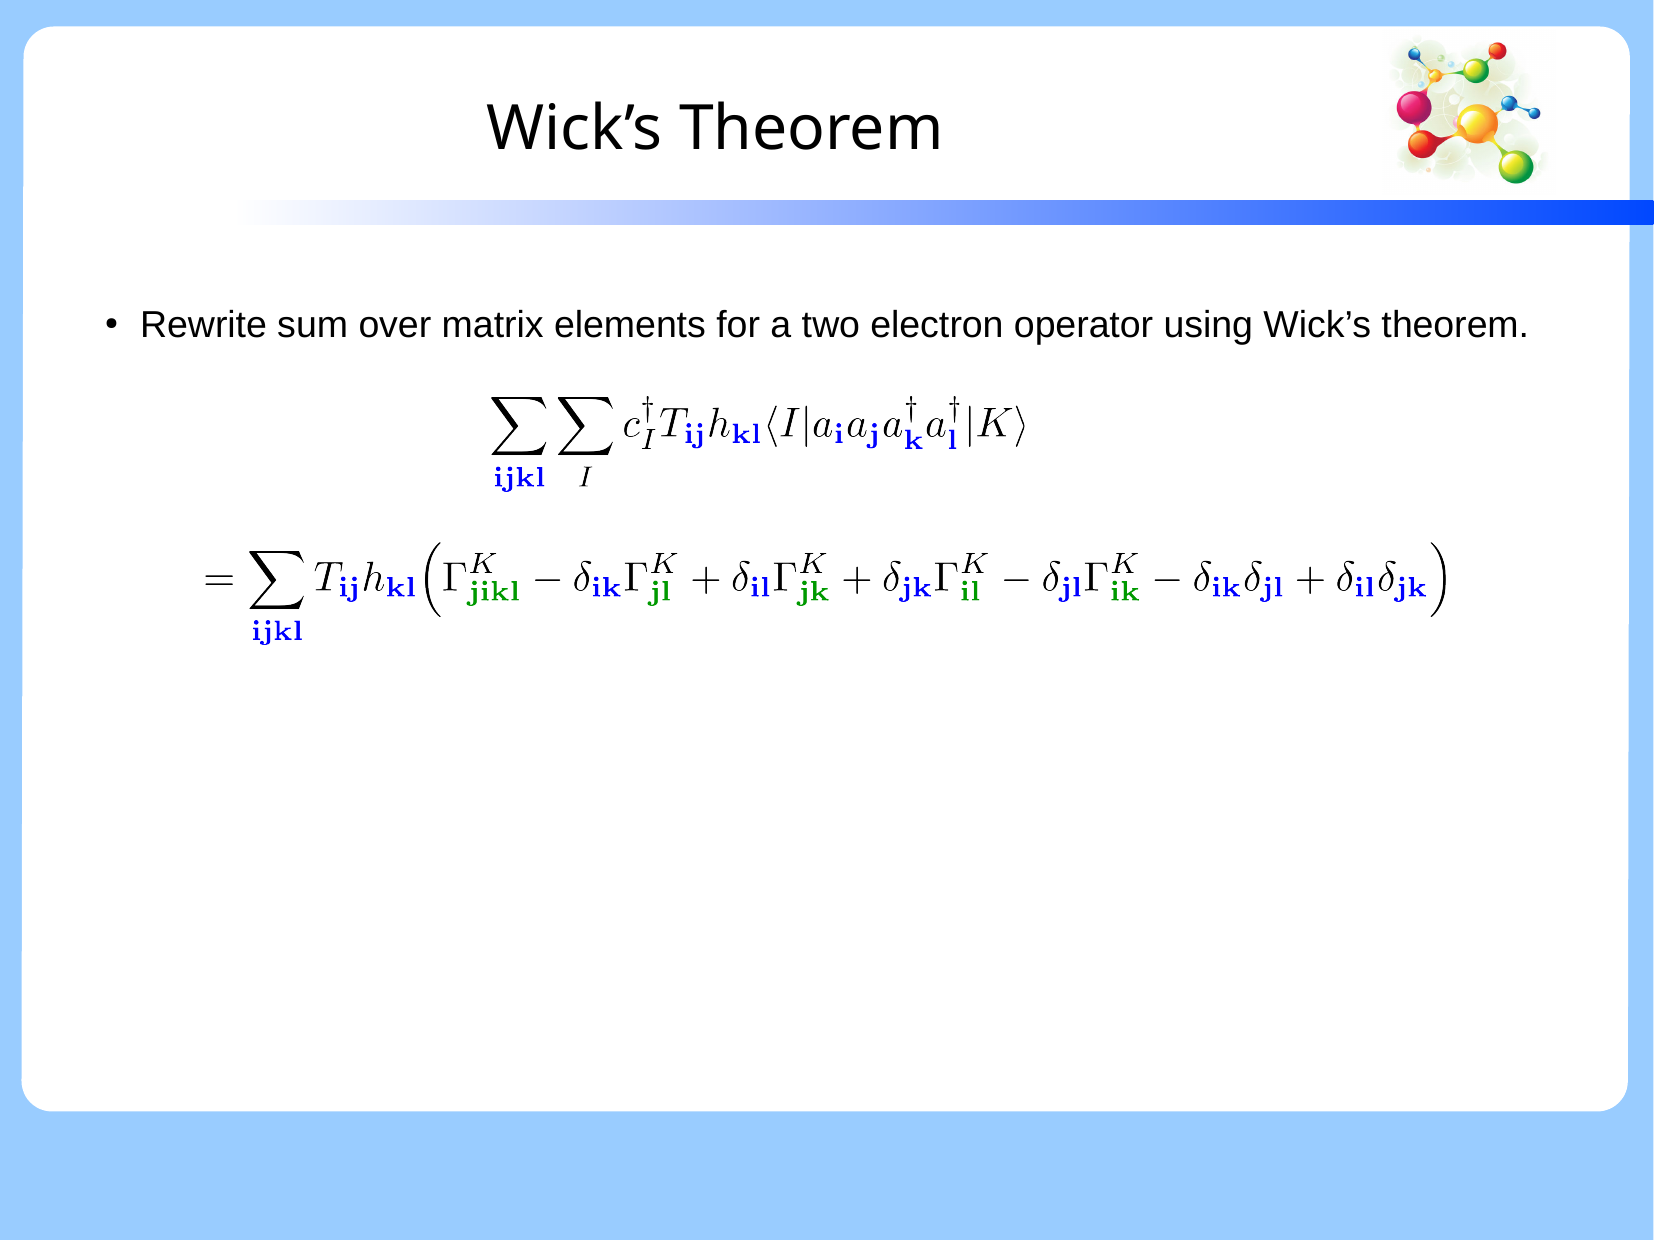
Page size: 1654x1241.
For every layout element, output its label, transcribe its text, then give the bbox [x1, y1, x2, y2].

picture [491, 396, 1025, 492]
table_cell [956, 201, 961, 224]
title Wick’s Theorem [82, 49, 1332, 201]
picture [1382, 29, 1556, 195]
table_cell [873, 201, 877, 224]
text_box Rewrite sum over matrix elements for a two electron operator using Wick’s theorem. [90, 254, 1576, 1241]
picture [205, 542, 1446, 645]
